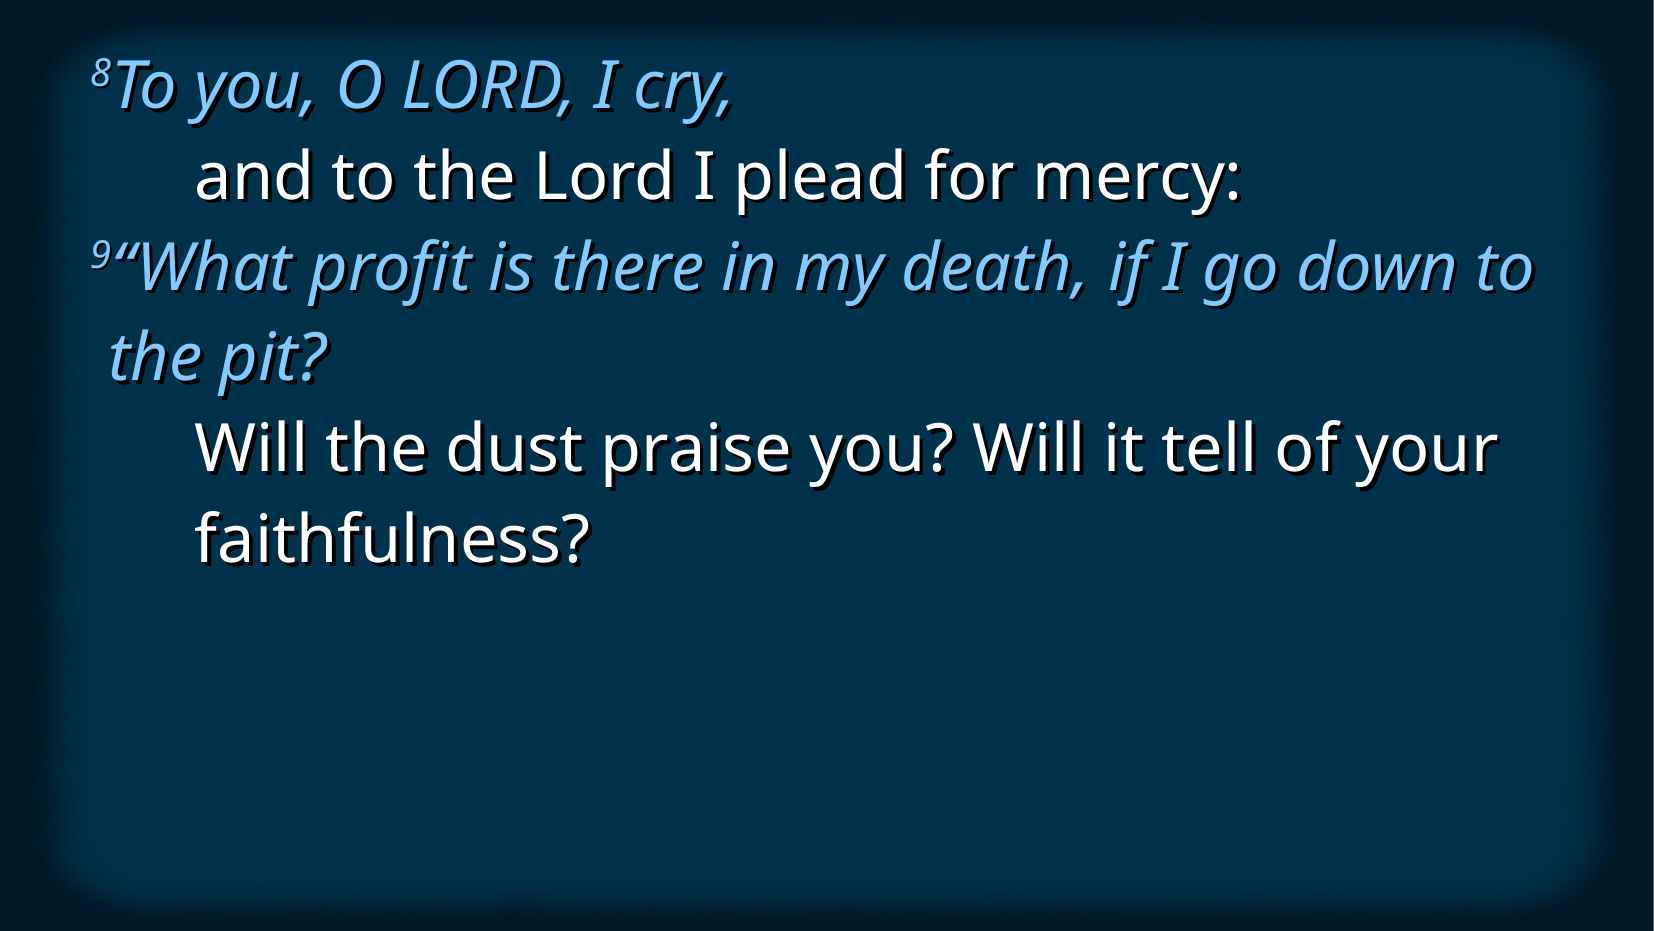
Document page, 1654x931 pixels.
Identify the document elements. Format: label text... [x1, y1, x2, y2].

picture [0, 0, 1654, 931]
text_box 8To you, O LORD, I cry, and to the Lord I plead for mercy: 9“What profit is there in my death, if I go down to the pit? Will the dust praise you? Will it tell of your faithfulness? [75, 29, 1576, 590]
